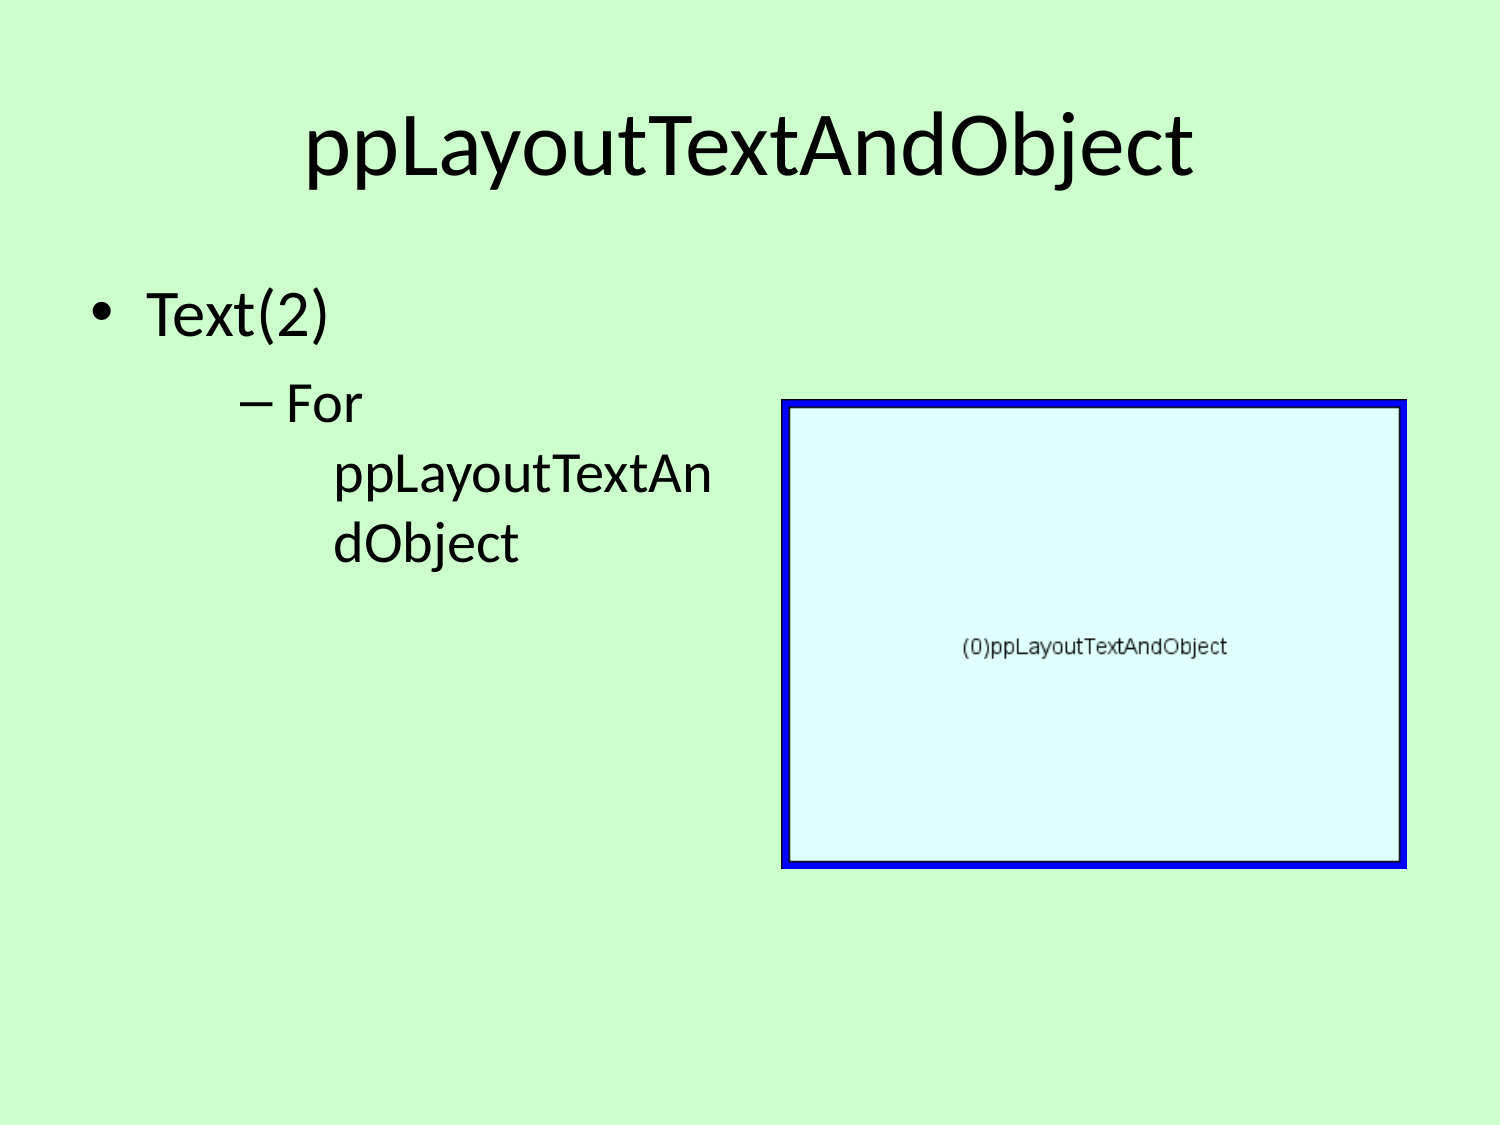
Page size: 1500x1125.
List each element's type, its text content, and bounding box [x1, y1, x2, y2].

title ppLayoutTextAndObject [75, 45, 1426, 233]
list Text(2) For ppLayoutTextAndObject [75, 262, 738, 1005]
picture [781, 399, 1407, 869]
